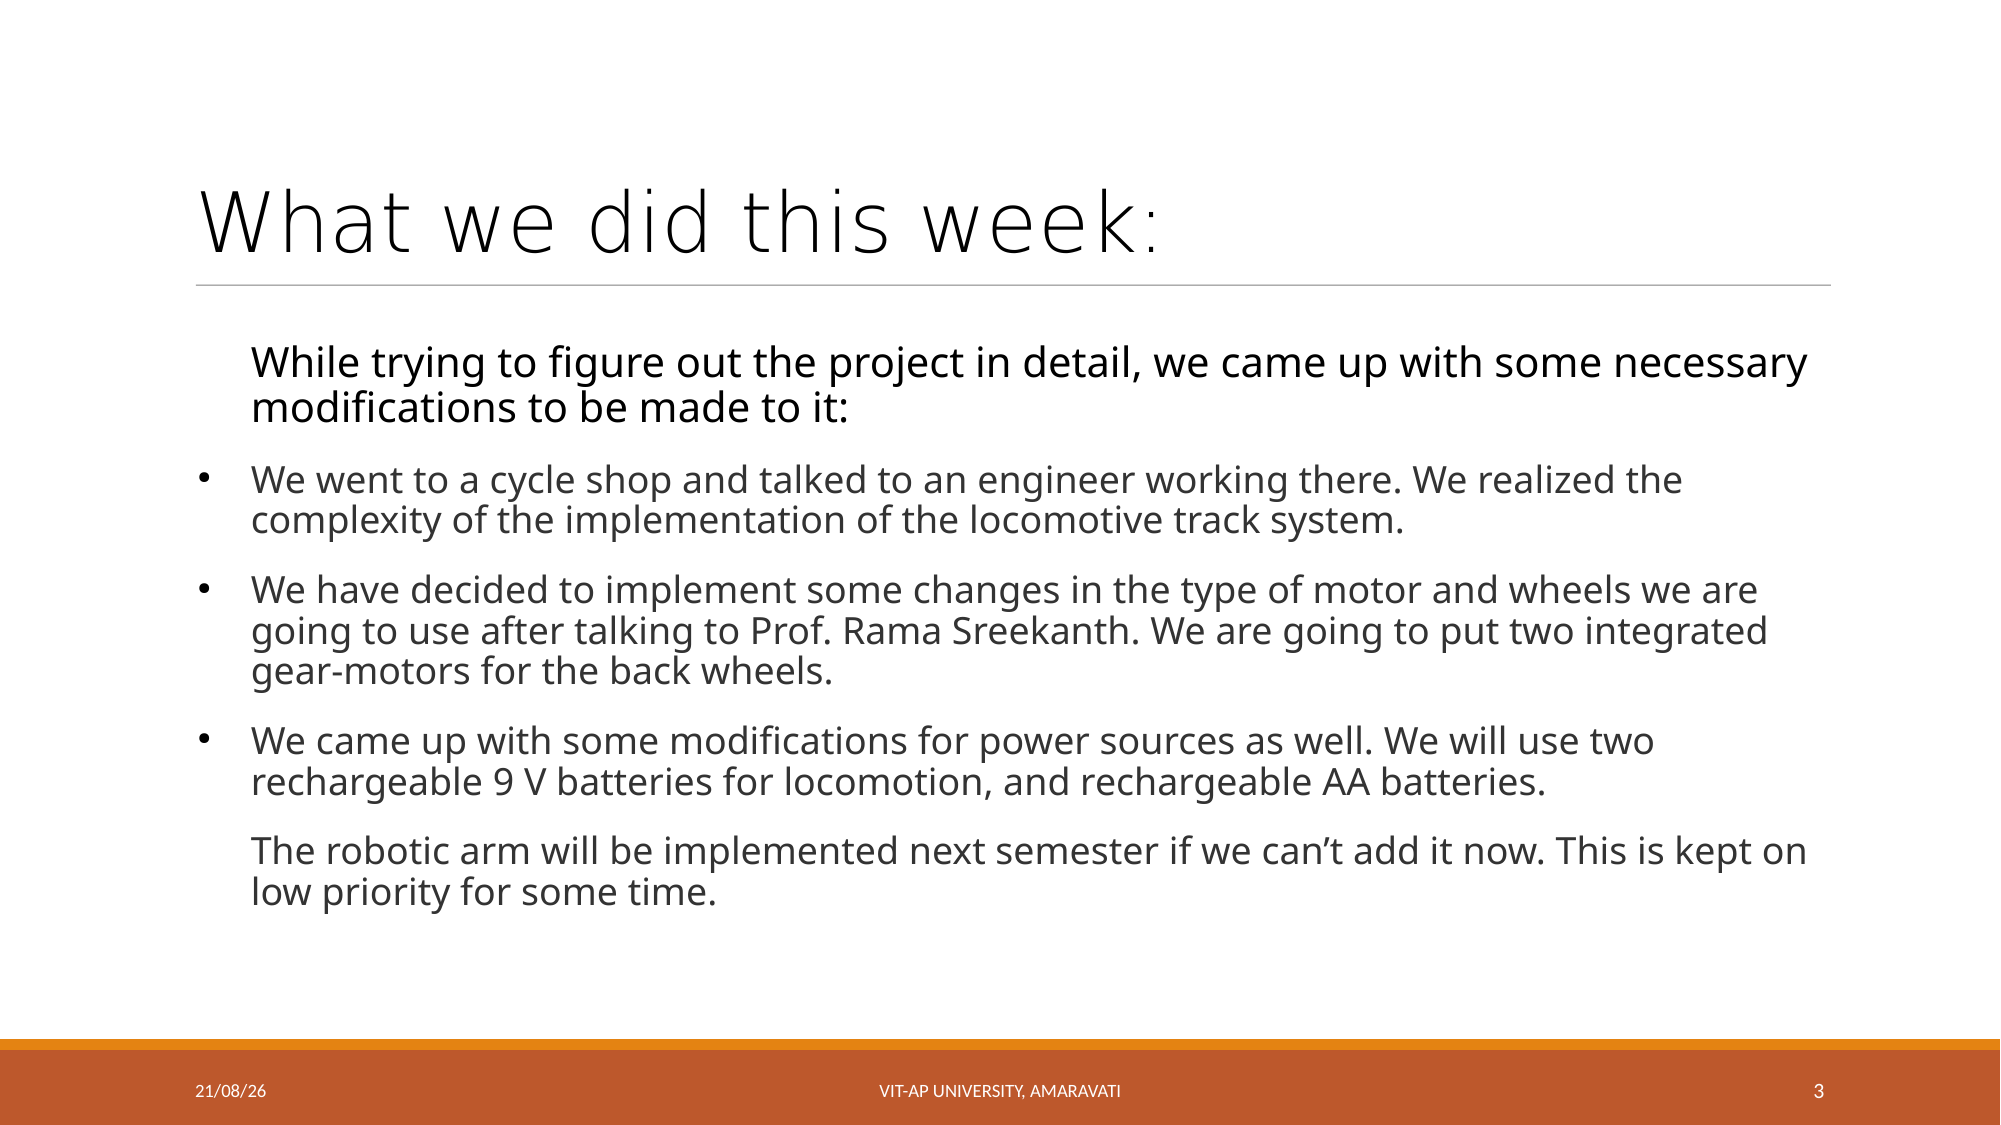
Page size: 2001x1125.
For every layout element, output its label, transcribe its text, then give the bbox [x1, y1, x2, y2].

slide_number 30/09/17 [180, 1059, 586, 1120]
list While trying to figure out the project in detail, we came up with some necessary modifications to be made to it: We went to a cycle shop and talked to an engineer working there. We realized the complexity of the implementation of the locomotive track system. We have decided to implement some changes in the type of motor and wheels we are going to use after talking to Prof. Rama Sreekanth. We are going to put two integrated gear-motors for the back wheels. We came up with some modifications for power sources as well. We will use two rechargeable 9 V batteries for locomotion, and rechargeable AA batteries. The robotic arm will be implemented next semester if we can’t add it now. This is kept on low priority for some time. [180, 333, 1830, 994]
footer VIT-AP University, Amaravati [604, 1059, 1396, 1120]
title What we did this week: [180, 130, 1830, 277]
slide_number <number> [1624, 1059, 1840, 1120]
